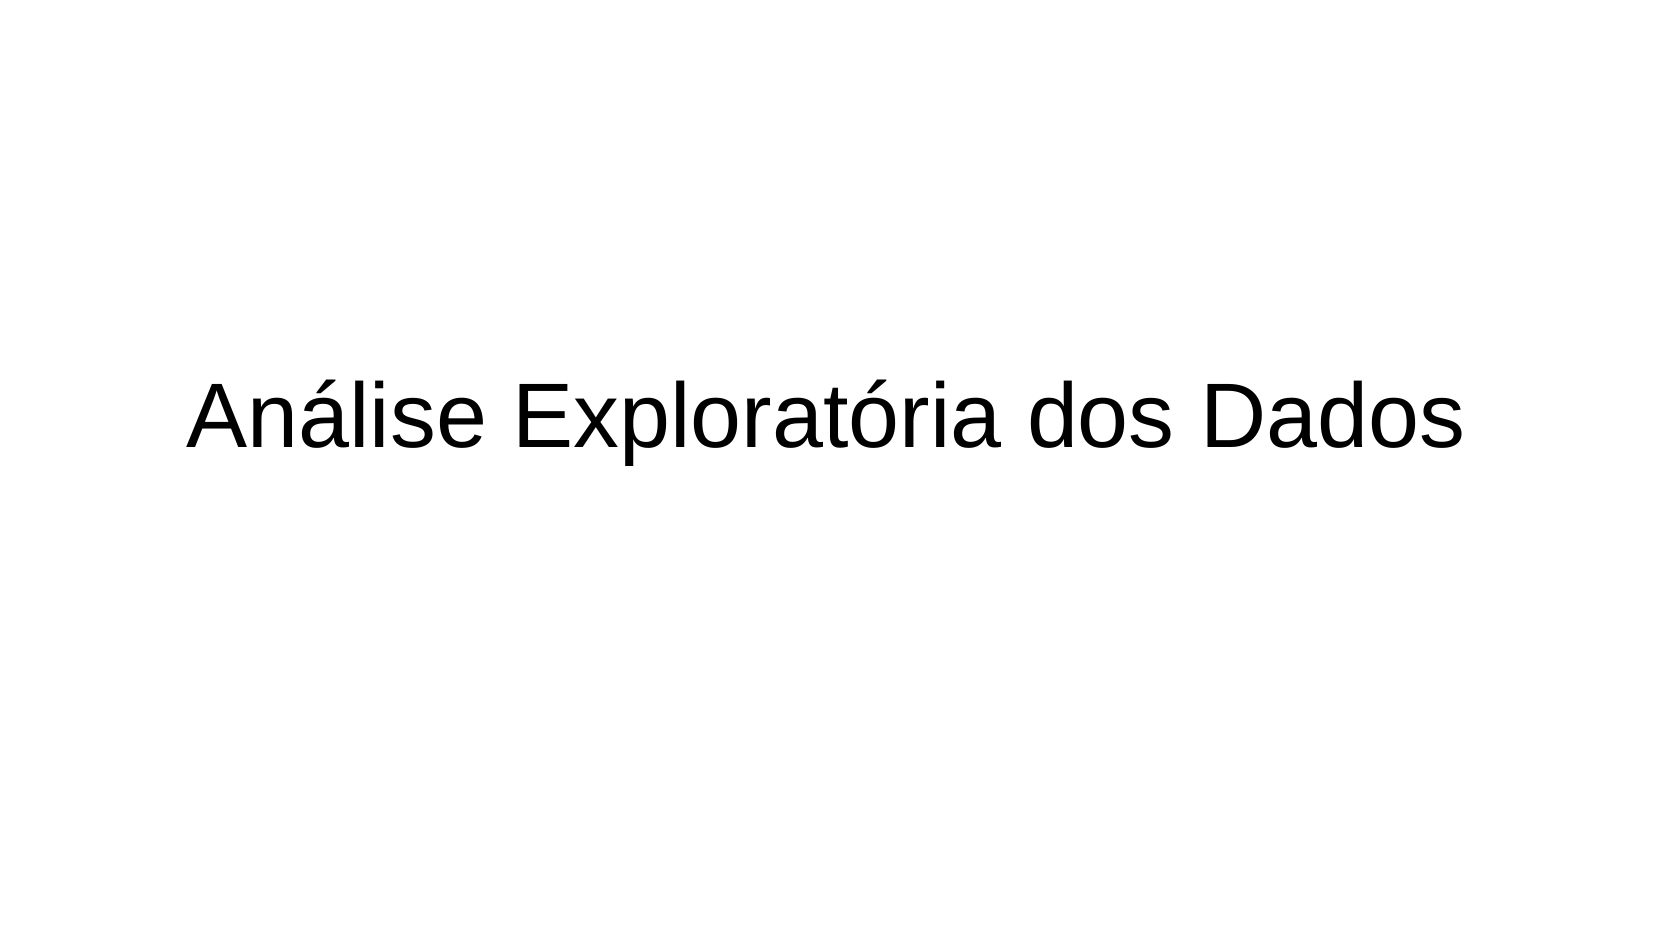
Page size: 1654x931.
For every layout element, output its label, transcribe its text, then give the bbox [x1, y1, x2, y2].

title Análise Exploratória dos Dados [82, 338, 1571, 494]
